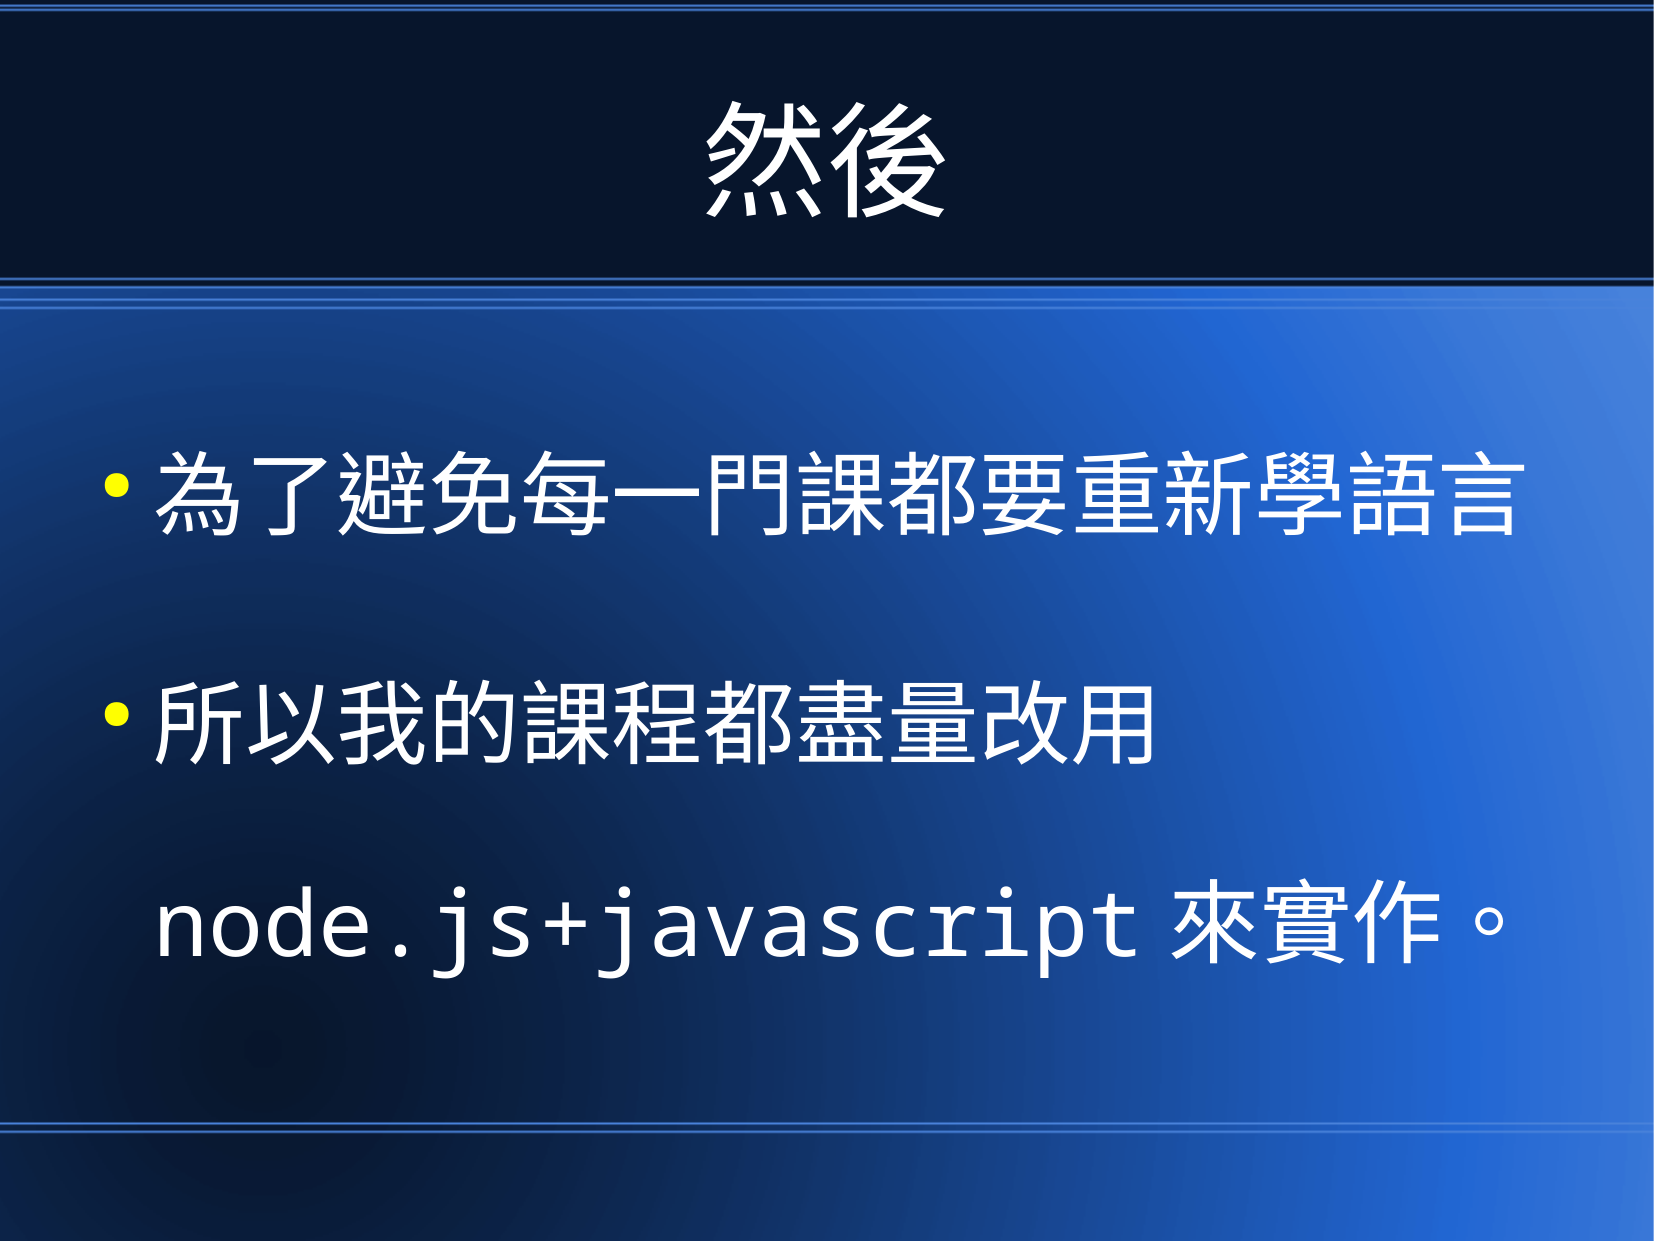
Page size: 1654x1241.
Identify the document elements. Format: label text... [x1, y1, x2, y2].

title 然後 [82, 49, 1571, 257]
picture [0, 0, 1654, 1241]
list 為了避免每一門課都要重新學語言 所以我的課程都盡量改用node.js+javascript來實作。 [82, 355, 1571, 1241]
